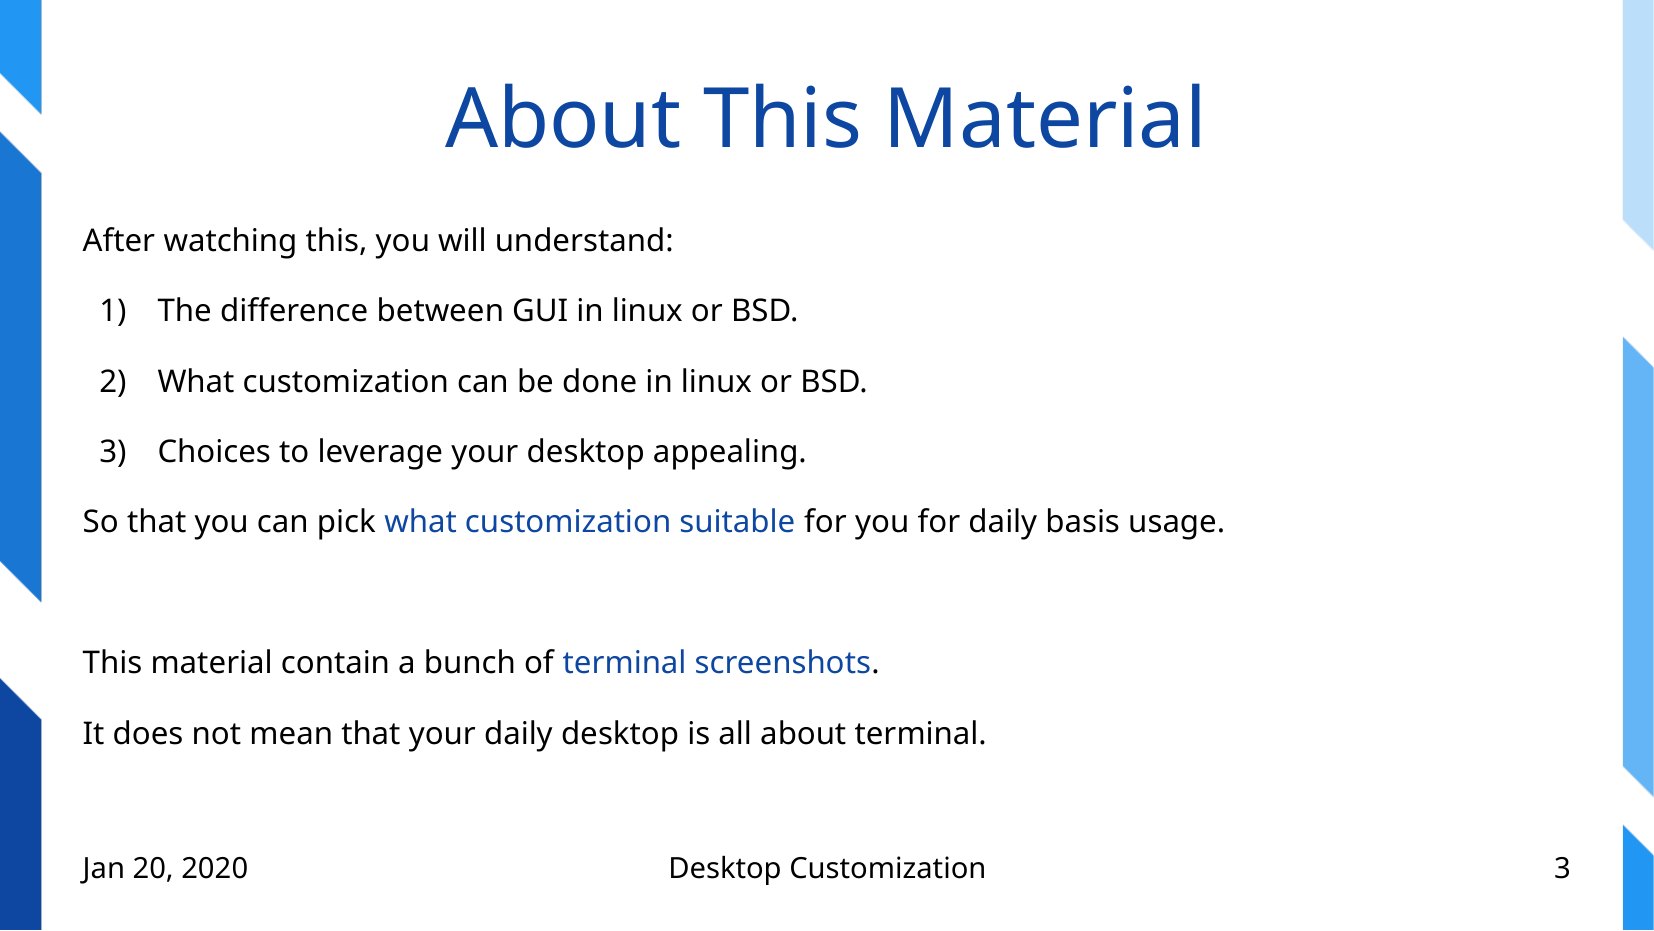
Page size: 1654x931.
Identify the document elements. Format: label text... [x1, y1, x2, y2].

list After watching this, you will understand: The difference between GUI in linux or BSD. What customization can be done in linux or BSD. Choices to leverage your desktop appealing. So that you can pick what customization suitable for you for daily basis usage. This material contain a bunch of terminal screenshots. It does not mean that your daily desktop is all about terminal. [82, 217, 1571, 758]
title About This Material [82, 37, 1571, 193]
picture [0, 0, 1654, 930]
